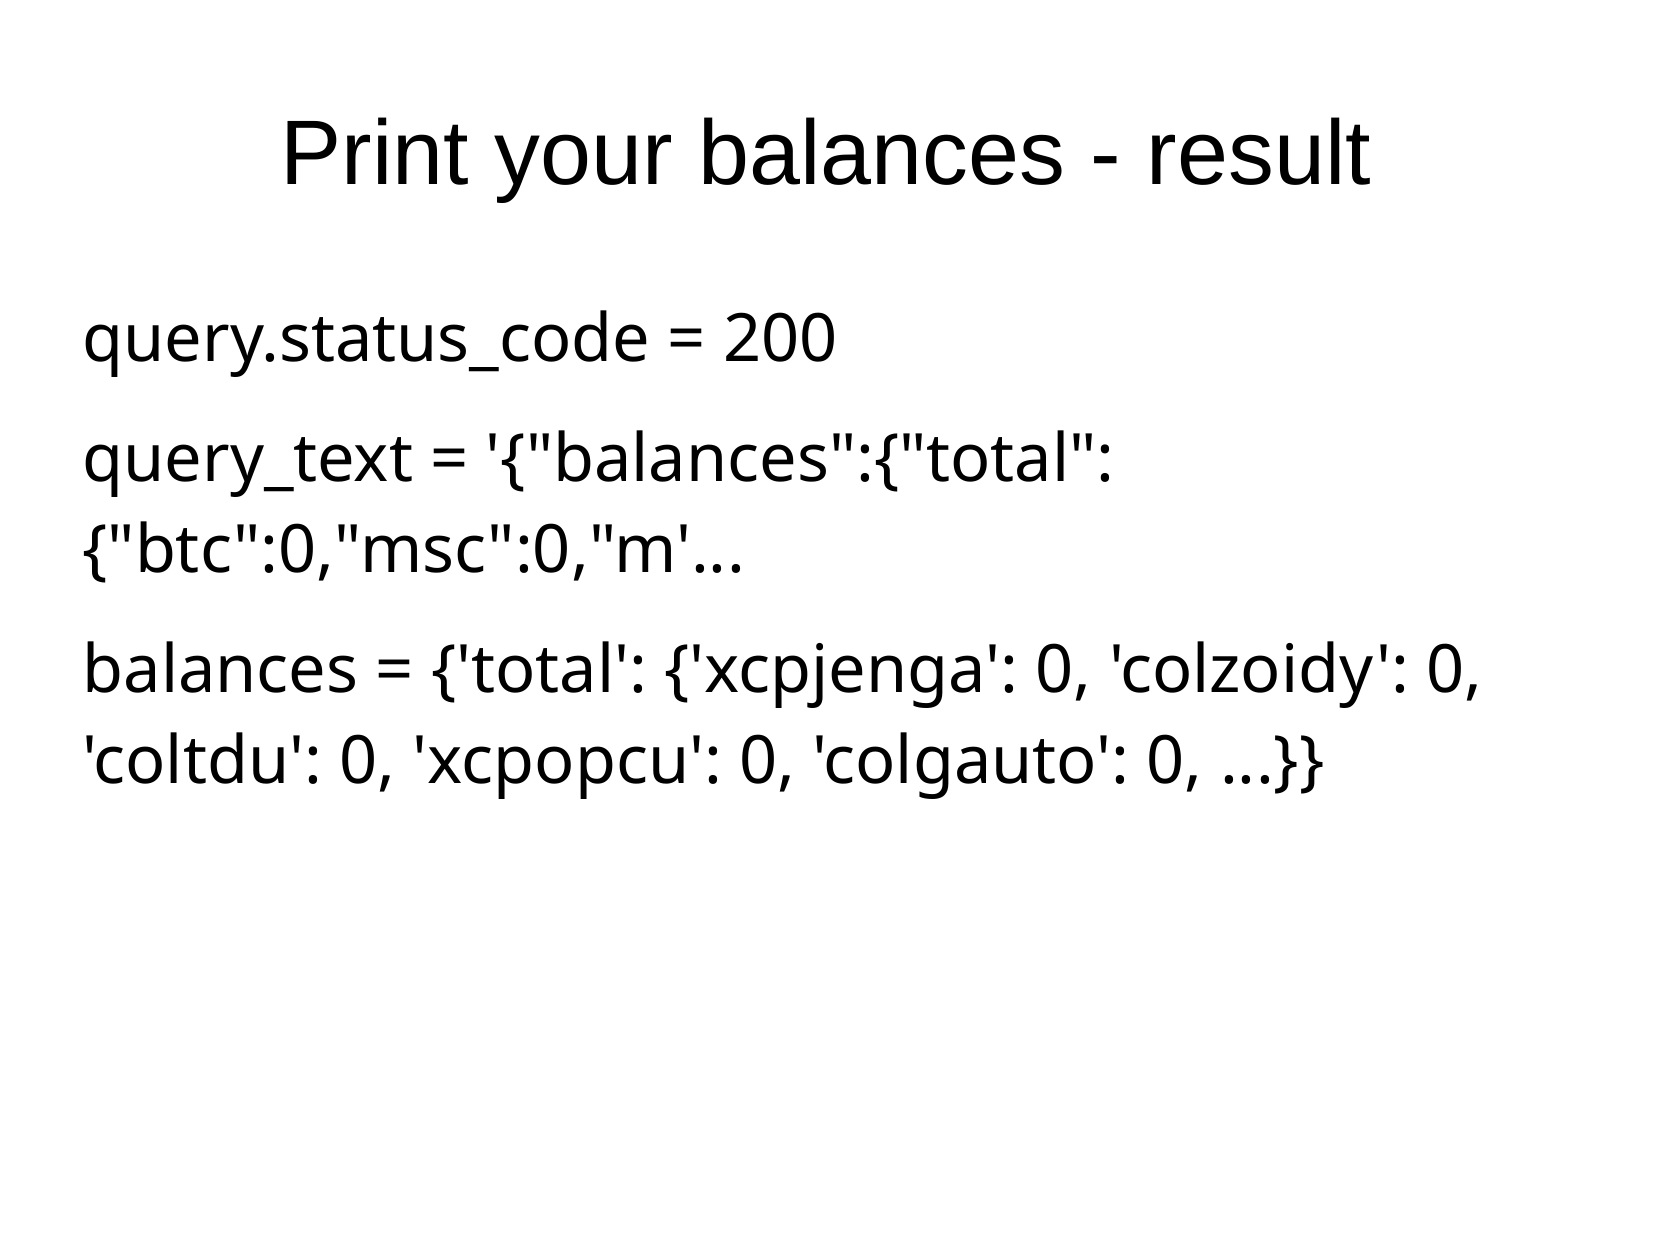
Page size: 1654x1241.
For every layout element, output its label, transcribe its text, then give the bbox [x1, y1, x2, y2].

list query.status_code = 200 query_text = '{"balances":{"total":{"btc":0,"msc":0,"m'... balances = {'total': {'xcpjenga': 0, 'colzoidy': 0, 'coltdu': 0, 'xcpopcu': 0, 'colgauto': 0, ...}} [82, 290, 1571, 1010]
title Print your balances - result [82, 49, 1571, 257]
